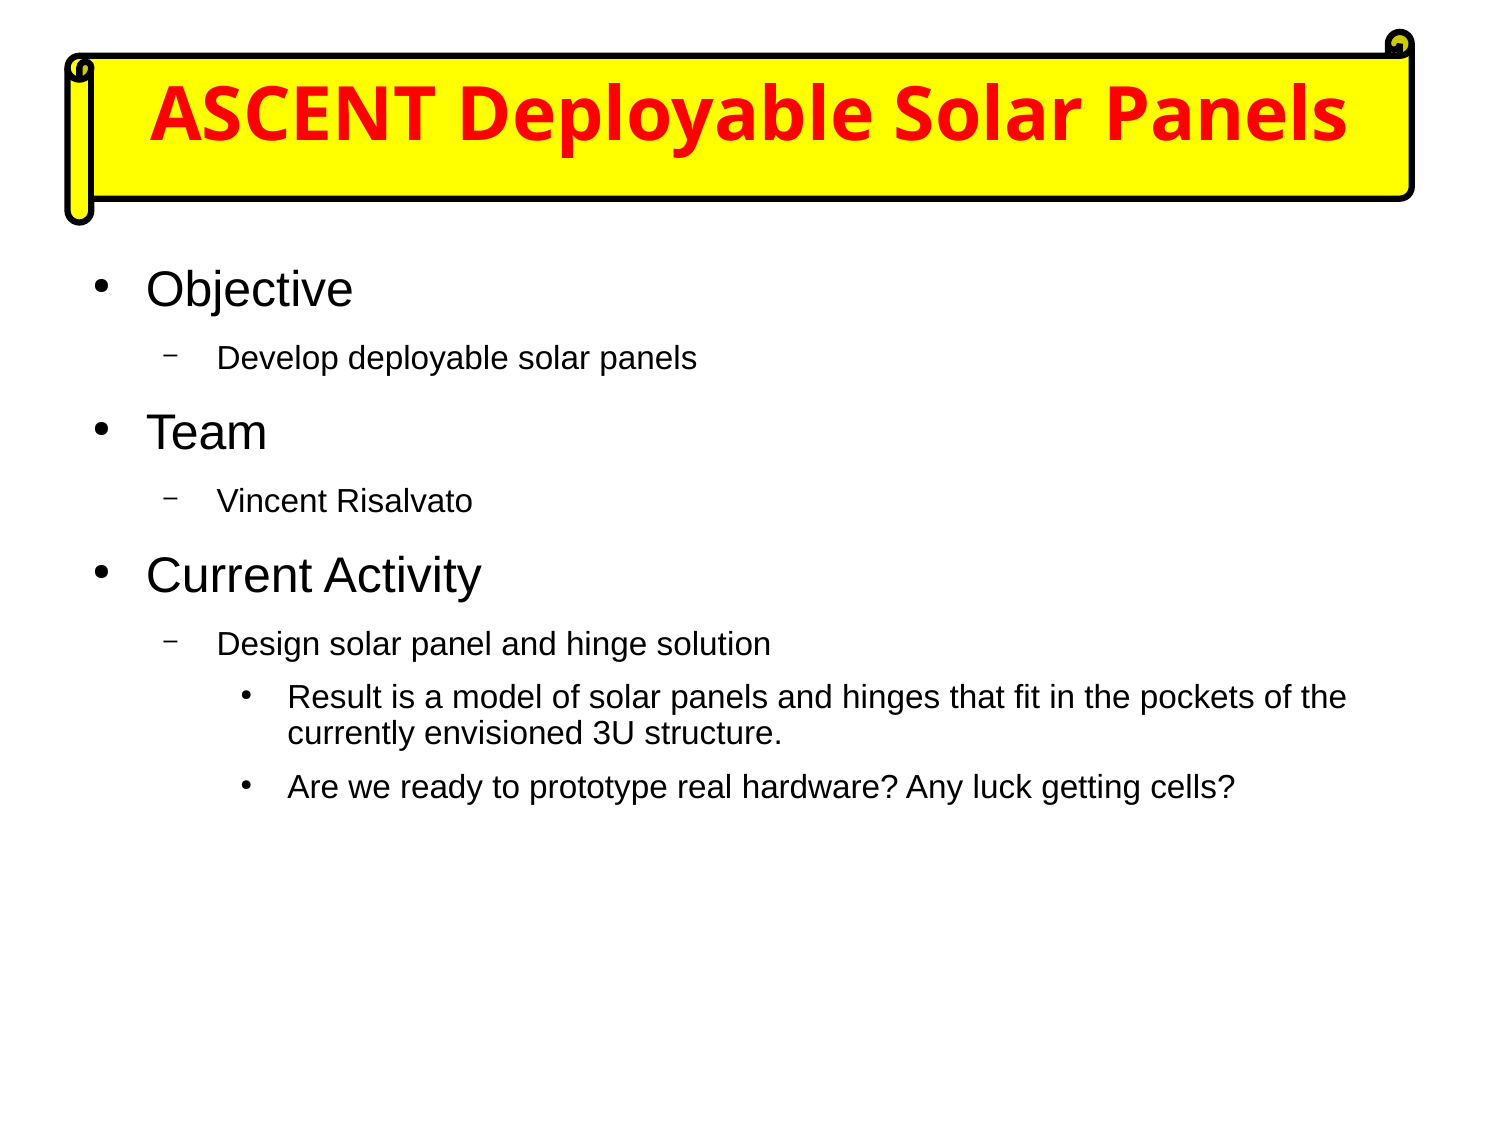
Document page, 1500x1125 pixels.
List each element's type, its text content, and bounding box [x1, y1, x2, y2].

text_box [67, 164, 1412, 223]
text_box ASCENT Deployable Solar Panels [0, 58, 1500, 164]
text_box [72, 31, 1412, 58]
list Objective Develop deployable solar panels Team Vincent Risalvato Current Activity Design solar panel and hinge solution Result is a model of solar panels and hinges that fit in the pockets of the currently envisioned 3U structure. Are we ready to prototype real hardware? Any luck getting cells? [75, 263, 1425, 916]
